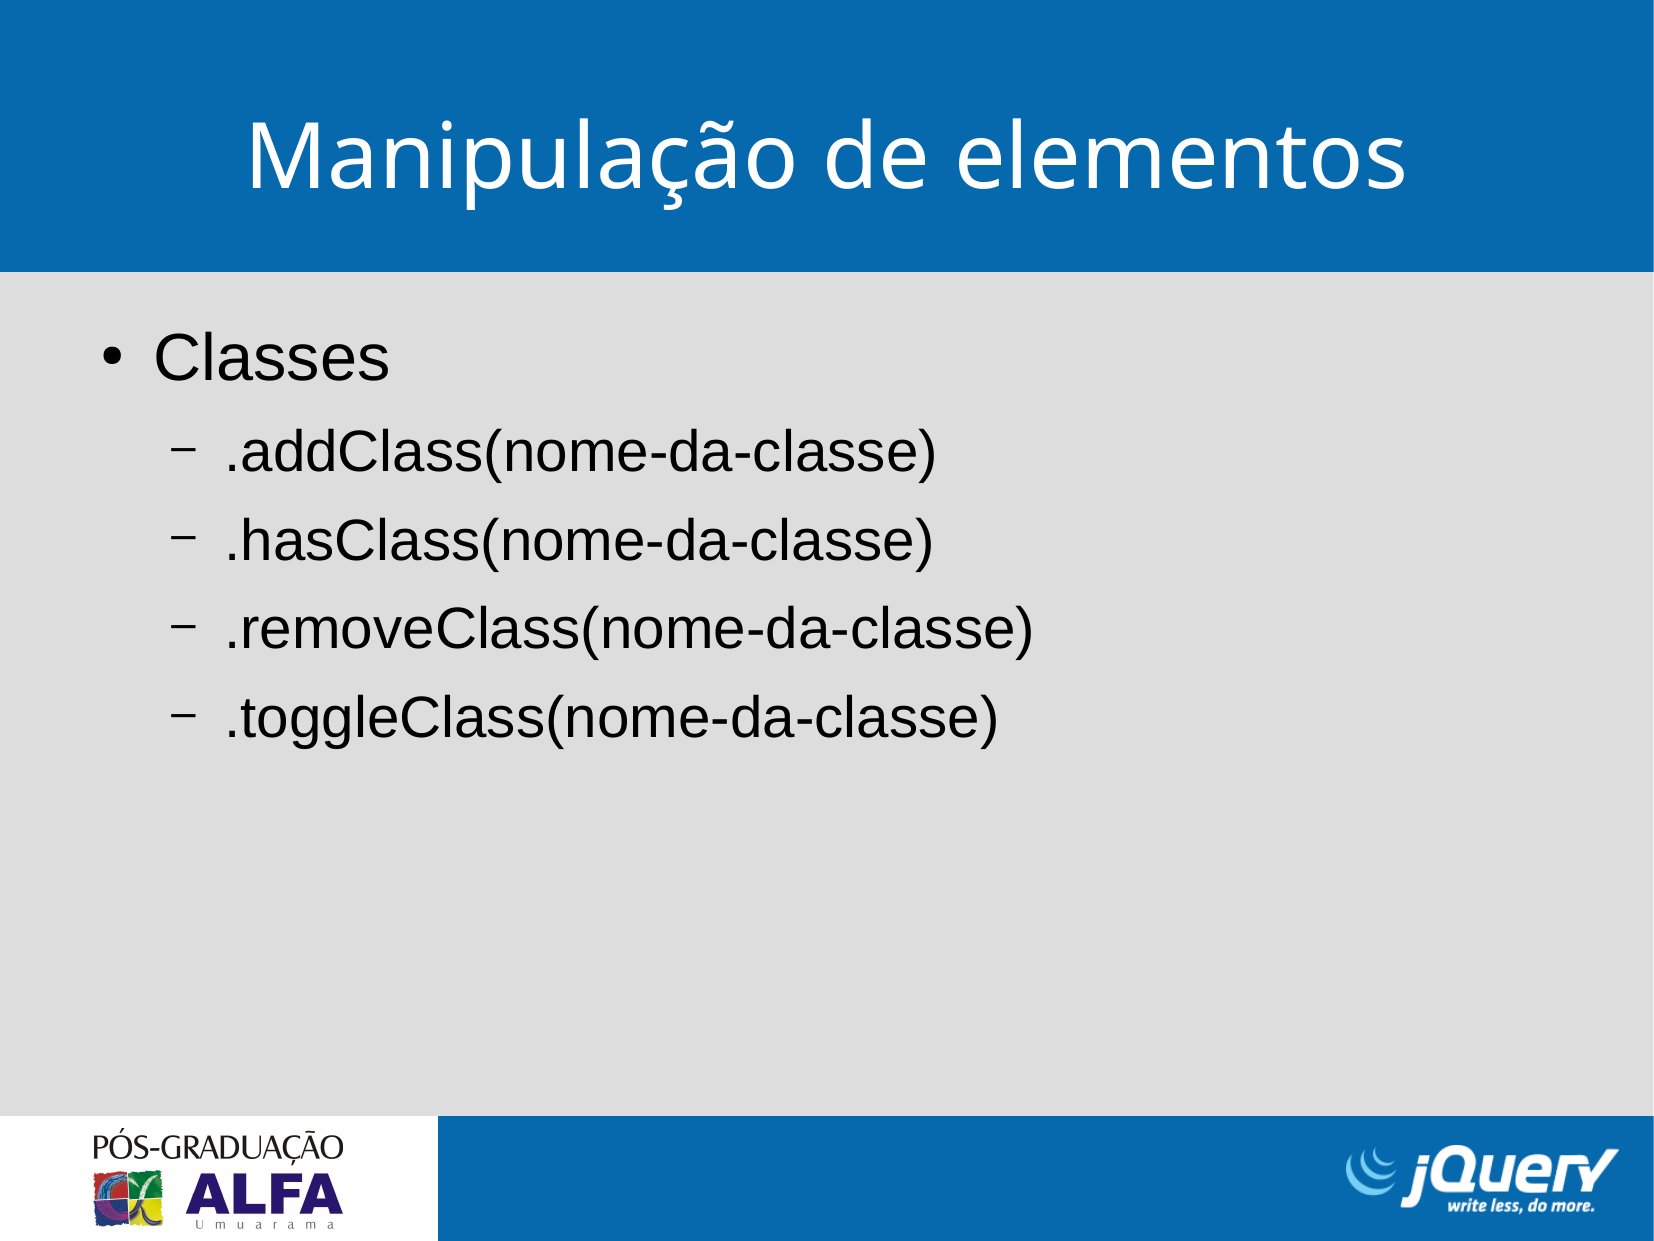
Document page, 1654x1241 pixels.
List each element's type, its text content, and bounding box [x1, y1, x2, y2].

title Manipulação de elementos [82, 49, 1571, 257]
list Classes .addClass(nome-da-classe) .hasClass(nome-da-classe) .removeClass(nome-da-classe) .toggleClass(nome-da-classe) [82, 320, 1571, 1040]
picture [438, 1116, 1654, 1241]
picture [0, 0, 1654, 272]
picture [93, 1128, 343, 1229]
